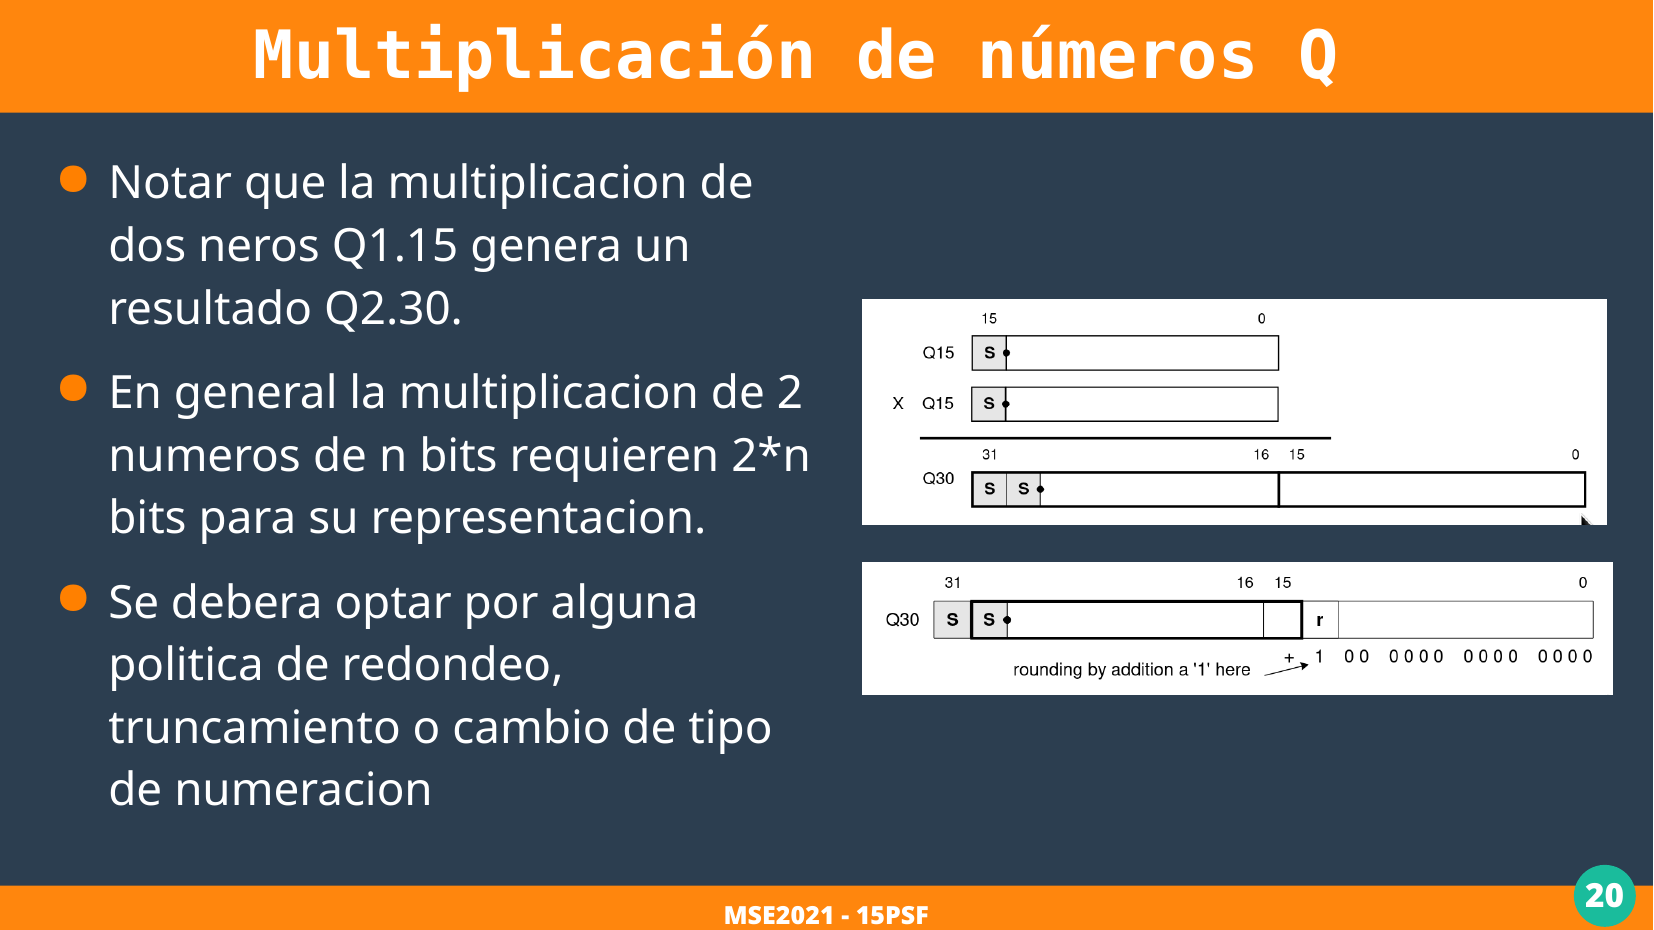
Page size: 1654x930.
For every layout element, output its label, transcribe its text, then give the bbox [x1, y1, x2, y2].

list Notar que la multiplicacion de dos neros Q1.15 genera un resultado Q2.30. En general la multiplicacion de 2 numeros de n bits requieren 2*n bits para su representacion. Se debera optar por alguna politica de redondeo, truncamiento o cambio de tipo de numeracion [37, 150, 826, 863]
picture [862, 299, 1607, 526]
title Multiplicación de números Q [253, 16, 1653, 113]
picture [862, 562, 1613, 695]
